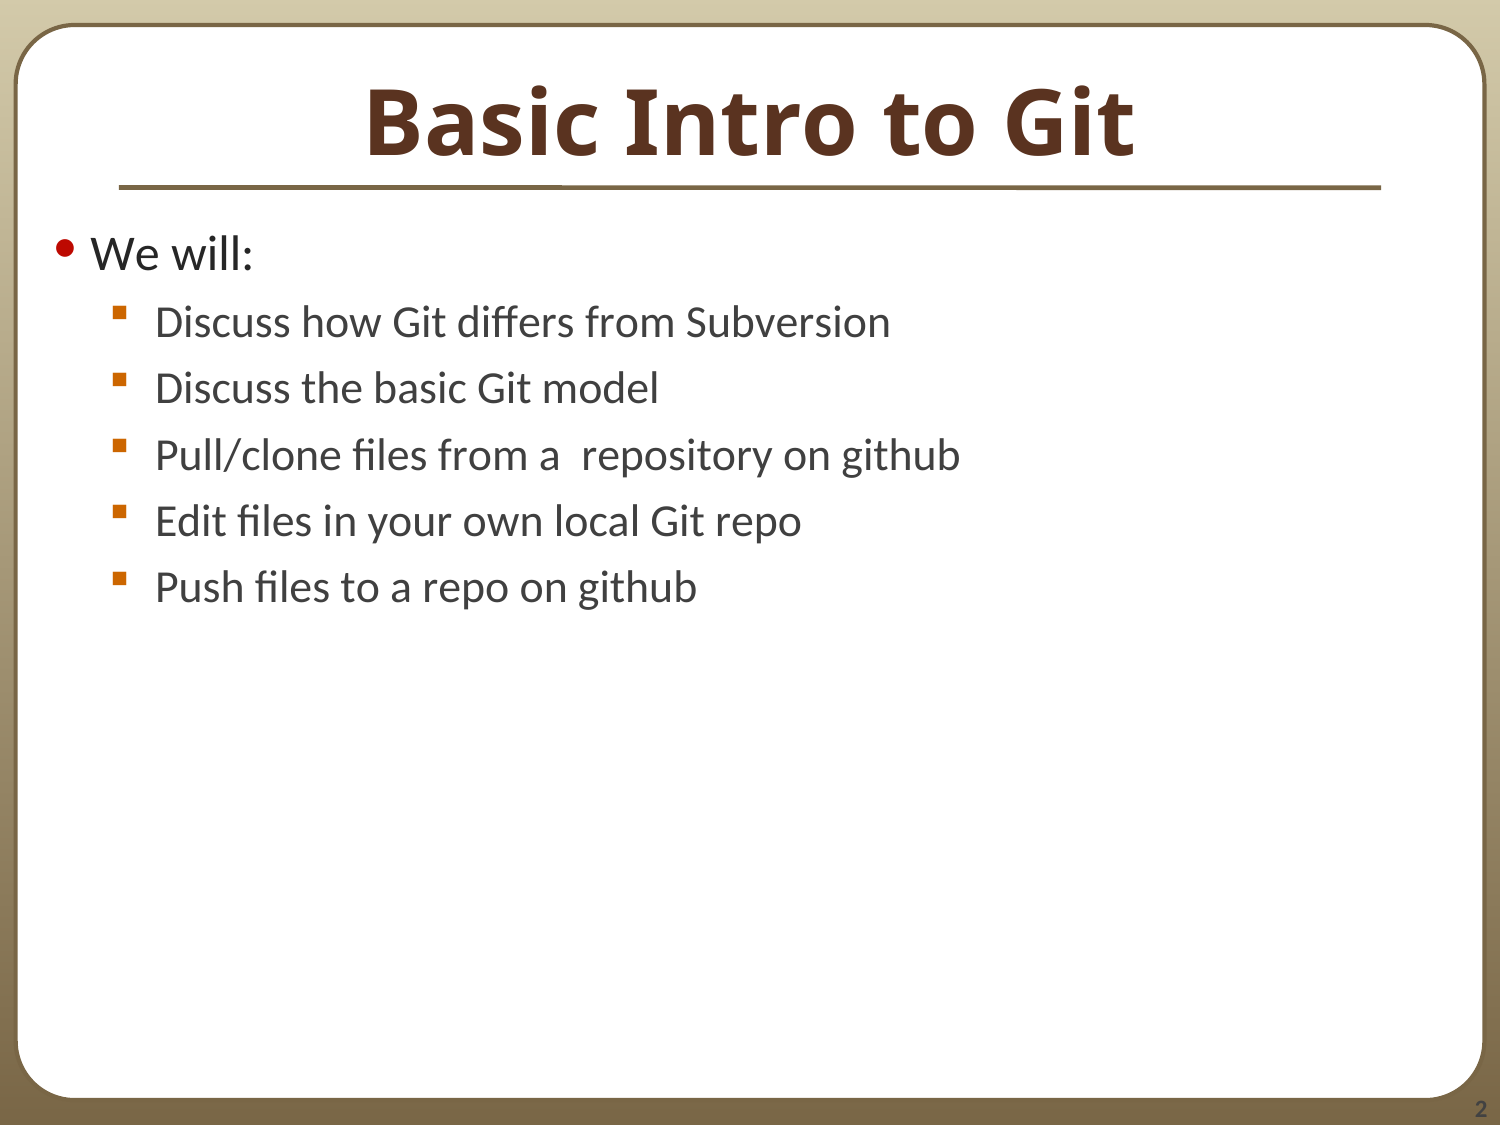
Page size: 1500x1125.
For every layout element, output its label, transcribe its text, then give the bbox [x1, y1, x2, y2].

list We will: Discuss how Git differs from Subversion Discuss the basic Git model Pull/clone files from a repository on github Edit files in your own local Git repo Push files to a repo on github [0, 212, 1500, 963]
title Basic Intro to Git [0, 24, 1500, 212]
